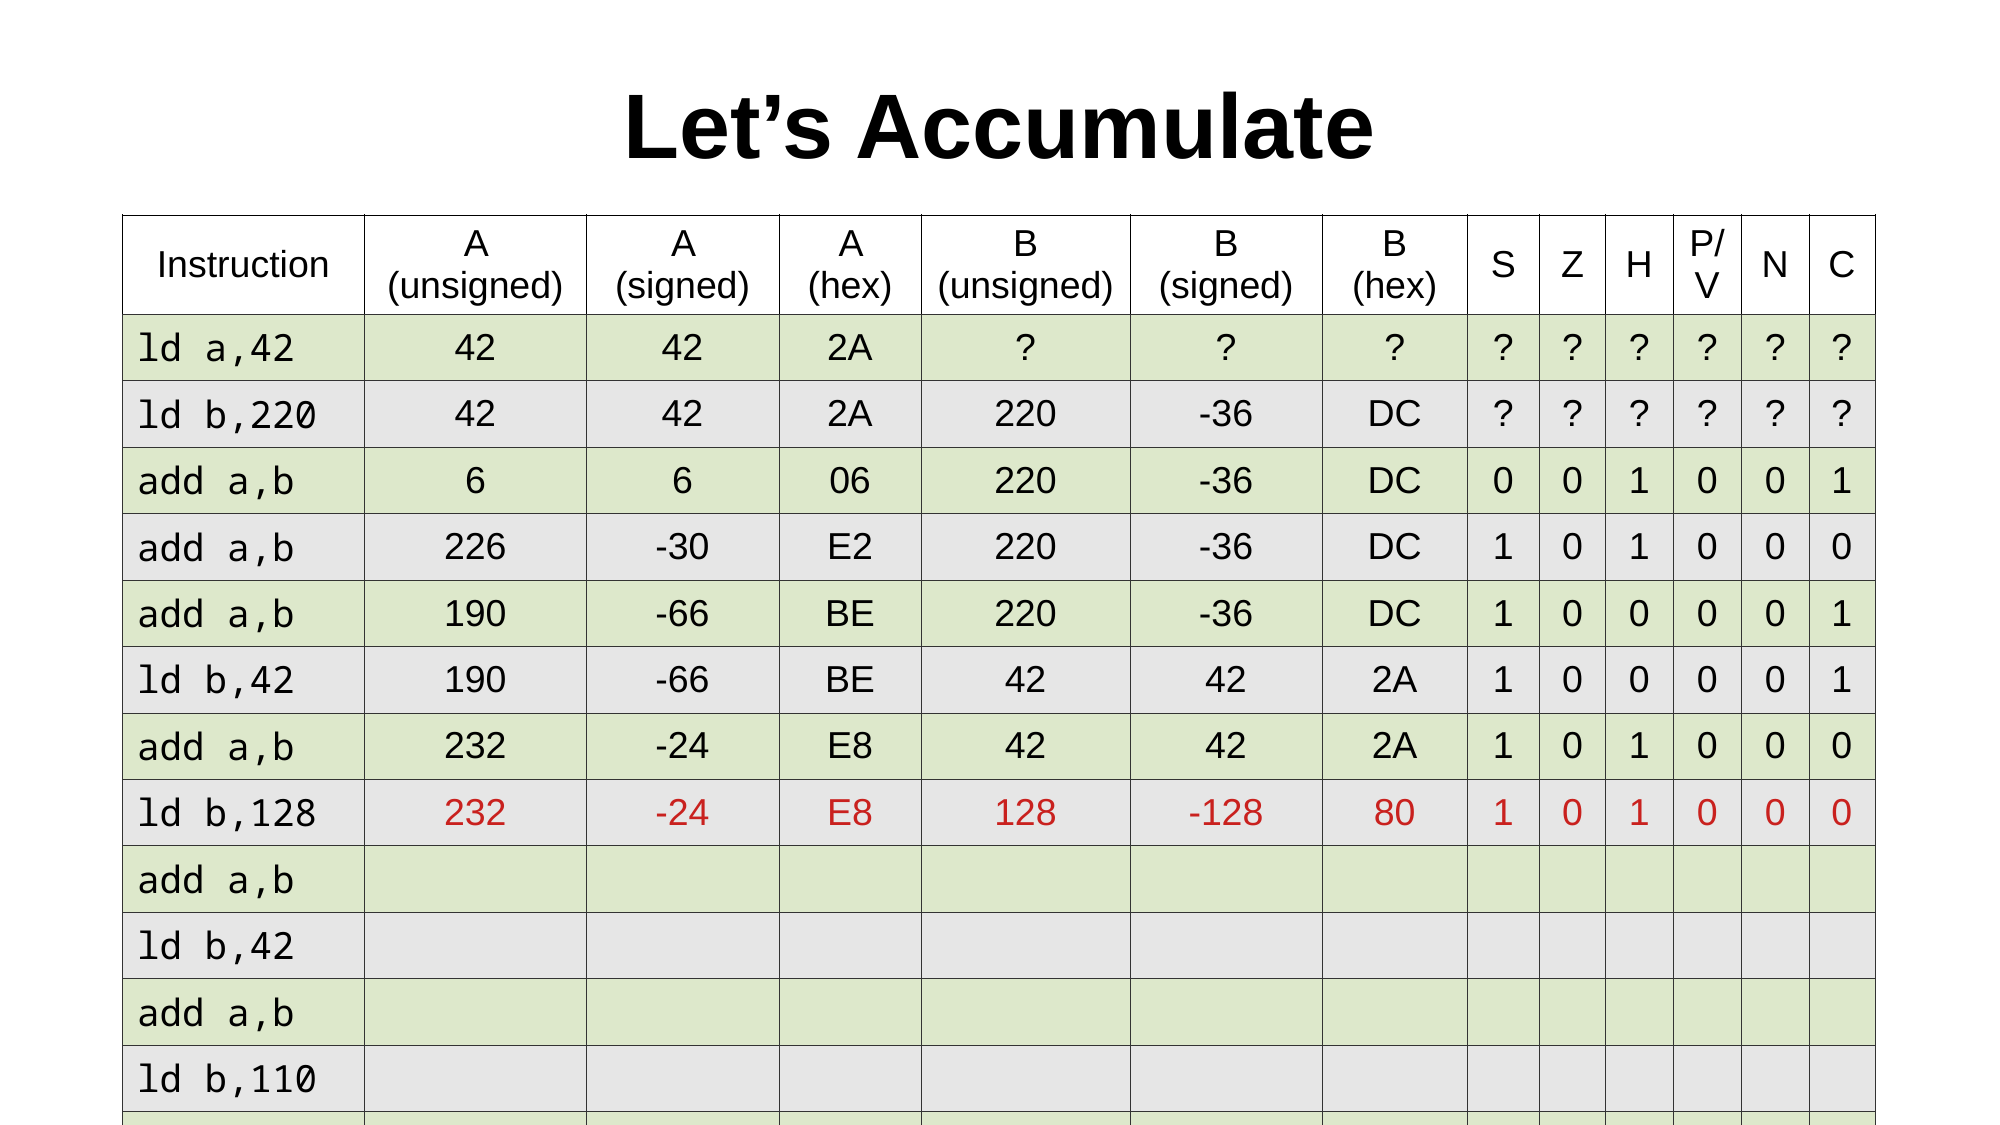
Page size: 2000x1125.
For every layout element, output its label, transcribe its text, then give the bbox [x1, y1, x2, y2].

table_cell BE [780, 581, 921, 646]
table_cell 190 [365, 647, 586, 713]
table_cell 1 [1810, 448, 1875, 513]
table_cell 1 [1810, 581, 1875, 646]
table_cell ? [1742, 381, 1809, 447]
table_cell 232 [365, 714, 586, 779]
table_cell E8 [780, 780, 921, 845]
table_cell 226 [365, 514, 586, 580]
table_cell 42 [922, 647, 1130, 713]
table_header C [1810, 216, 1875, 314]
table_cell [922, 846, 1130, 912]
table_cell ld b,128 [123, 780, 364, 845]
table_cell 42 [587, 381, 779, 447]
table_cell [1742, 1112, 1809, 1125]
table_cell ? [1606, 381, 1673, 447]
table_cell -66 [587, 647, 779, 713]
table_cell 1 [1606, 714, 1673, 779]
table_cell add a,b [123, 514, 364, 580]
table_cell ? [1540, 315, 1605, 380]
table_cell [365, 846, 586, 912]
table_header B (unsigned) [922, 216, 1130, 314]
table_cell DC [1323, 448, 1467, 513]
table_cell [1540, 979, 1605, 1045]
table_cell 0 [1742, 448, 1809, 513]
table_cell [922, 1046, 1130, 1111]
table_cell add a,b [123, 581, 364, 646]
table_cell [1810, 846, 1875, 912]
table_cell 1 [1468, 514, 1539, 580]
table_cell [1606, 1046, 1673, 1111]
table_cell 80 [1323, 780, 1467, 845]
table_cell ? [1468, 315, 1539, 380]
table_cell 2A [1323, 647, 1467, 713]
table_cell [1468, 979, 1539, 1045]
table_header A (unsigned) [365, 216, 586, 314]
table_cell BE [780, 647, 921, 713]
table_cell ? [1606, 315, 1673, 380]
table_cell [1810, 1112, 1875, 1125]
table_cell -24 [587, 714, 779, 779]
table_cell -66 [587, 581, 779, 646]
table_cell ? [1810, 315, 1875, 380]
table_cell [1742, 1046, 1809, 1111]
table_cell 42 [922, 714, 1130, 779]
table_cell 0 [1468, 448, 1539, 513]
table_cell [365, 913, 586, 978]
table_cell 220 [922, 581, 1130, 646]
table_cell [587, 979, 779, 1045]
table_cell [1540, 1046, 1605, 1111]
table_cell [1540, 913, 1605, 978]
table_cell 0 [1674, 714, 1741, 779]
table_header Instruction [123, 216, 364, 314]
table_cell 1 [1606, 780, 1673, 845]
table_cell [780, 846, 921, 912]
table_cell 06 [780, 448, 921, 513]
table_cell 6 [365, 448, 586, 513]
table_cell [365, 1112, 586, 1125]
table_cell 6 [587, 448, 779, 513]
table_cell [1323, 979, 1467, 1045]
table_cell [1468, 846, 1539, 912]
table_cell 0 [1674, 448, 1741, 513]
table_cell [1468, 1112, 1539, 1125]
table_cell [922, 1112, 1130, 1125]
table_cell add a,b [123, 1112, 364, 1125]
table_cell [1468, 1046, 1539, 1111]
table_cell E2 [780, 514, 921, 580]
table_cell 0 [1674, 780, 1741, 845]
table_cell 42 [365, 381, 586, 447]
table_cell ? [922, 315, 1130, 380]
table_cell ? [1131, 315, 1322, 380]
table_cell 220 [922, 448, 1130, 513]
table_cell [1131, 979, 1322, 1045]
table_cell 0 [1742, 714, 1809, 779]
table_cell ? [1323, 315, 1467, 380]
table_cell [365, 979, 586, 1045]
table_cell add a,b [123, 714, 364, 779]
table_cell [1323, 1112, 1467, 1125]
table_cell [1742, 846, 1809, 912]
table_cell -36 [1131, 581, 1322, 646]
table_cell 0 [1540, 647, 1605, 713]
table_header B (hex) [1323, 216, 1467, 314]
table_cell -36 [1131, 448, 1322, 513]
table_cell [1131, 1112, 1322, 1125]
table_cell [1468, 913, 1539, 978]
table_cell [1606, 913, 1673, 978]
table_cell [1323, 913, 1467, 978]
table_cell 42 [365, 315, 586, 380]
table_cell 0 [1674, 581, 1741, 646]
table_cell 0 [1810, 514, 1875, 580]
table_cell ? [1540, 381, 1605, 447]
title Let’s Accumulate [137, 18, 1862, 215]
table_cell [1131, 1046, 1322, 1111]
table_cell [587, 1112, 779, 1125]
table_cell [780, 1112, 921, 1125]
table_cell -30 [587, 514, 779, 580]
table_cell 0 [1742, 514, 1809, 580]
table_cell 220 [922, 381, 1130, 447]
table_cell [1131, 913, 1322, 978]
table_cell 42 [1131, 714, 1322, 779]
table_cell [1323, 1046, 1467, 1111]
table_cell 2A [780, 315, 921, 380]
table_cell [587, 1046, 779, 1111]
table_cell ? [1674, 381, 1741, 447]
table_cell [1323, 846, 1467, 912]
table_cell ? [1742, 315, 1809, 380]
table_cell 0 [1742, 647, 1809, 713]
table_cell [365, 1046, 586, 1111]
table_cell DC [1323, 581, 1467, 646]
table_cell 190 [365, 581, 586, 646]
table_header S [1468, 216, 1539, 314]
table_cell 0 [1540, 780, 1605, 845]
table_cell [1606, 1112, 1673, 1125]
table_cell -128 [1131, 780, 1322, 845]
table_cell DC [1323, 514, 1467, 580]
table_cell 2A [780, 381, 921, 447]
table_cell 42 [587, 315, 779, 380]
table_cell ? [1468, 381, 1539, 447]
table_cell ld b,42 [123, 913, 364, 978]
table_cell [1606, 979, 1673, 1045]
table_cell ld b,220 [123, 381, 364, 447]
table_header H [1606, 216, 1673, 314]
table_cell 1 [1468, 714, 1539, 779]
table_cell [1674, 1046, 1741, 1111]
table_cell [587, 913, 779, 978]
table_cell 1 [1606, 514, 1673, 580]
table_cell ld a,42 [123, 315, 364, 380]
table_cell 0 [1742, 581, 1809, 646]
table_cell -24 [587, 780, 779, 845]
table_cell 42 [1131, 647, 1322, 713]
table_cell [1810, 1046, 1875, 1111]
table_cell -36 [1131, 381, 1322, 447]
table_cell [1606, 846, 1673, 912]
table_cell [1674, 979, 1741, 1045]
table_cell 0 [1540, 448, 1605, 513]
table_cell 0 [1606, 581, 1673, 646]
table_cell 0 [1606, 647, 1673, 713]
table_cell add a,b [123, 979, 364, 1045]
table_header N [1742, 216, 1809, 314]
table_cell 2A [1323, 714, 1467, 779]
table_cell 0 [1742, 780, 1809, 845]
table_cell ld b,110 [123, 1046, 364, 1111]
table_cell [1674, 846, 1741, 912]
table_cell ? [1674, 315, 1741, 380]
table_cell add a,b [123, 846, 364, 912]
table_header P/V [1674, 216, 1741, 314]
table_cell 1 [1468, 780, 1539, 845]
table_cell 0 [1674, 514, 1741, 580]
table_cell E8 [780, 714, 921, 779]
table_cell 0 [1674, 647, 1741, 713]
table_header A (hex) [780, 216, 921, 314]
table_header B (signed) [1131, 216, 1322, 314]
table_cell 0 [1540, 514, 1605, 580]
table_cell [1742, 913, 1809, 978]
table_cell 1 [1606, 448, 1673, 513]
table_cell 0 [1540, 714, 1605, 779]
table_cell -36 [1131, 514, 1322, 580]
table_cell [780, 913, 921, 978]
table_cell ld b,42 [123, 647, 364, 713]
table_cell [1540, 1112, 1605, 1125]
table_cell [1674, 913, 1741, 978]
table_cell [587, 846, 779, 912]
table_cell 0 [1810, 780, 1875, 845]
table_cell 0 [1540, 581, 1605, 646]
table_cell [922, 913, 1130, 978]
table_cell 1 [1810, 647, 1875, 713]
table_cell ? [1810, 381, 1875, 447]
table_cell 1 [1468, 647, 1539, 713]
table_cell [922, 979, 1130, 1045]
table_cell 0 [1810, 714, 1875, 779]
table_header Z [1540, 216, 1605, 314]
table_cell 232 [365, 780, 586, 845]
table_cell [1810, 979, 1875, 1045]
table_header A (signed) [587, 216, 779, 314]
table_cell add a,b [123, 448, 364, 513]
table_cell [1540, 846, 1605, 912]
table_cell [780, 1046, 921, 1111]
table_cell 1 [1468, 581, 1539, 646]
table_cell 220 [922, 514, 1130, 580]
table_cell [1810, 913, 1875, 978]
table_cell [1131, 846, 1322, 912]
table_cell [780, 979, 921, 1045]
table_cell [1674, 1112, 1741, 1125]
table_cell DC [1323, 381, 1467, 447]
table_cell 128 [922, 780, 1130, 845]
table_cell [1742, 979, 1809, 1045]
